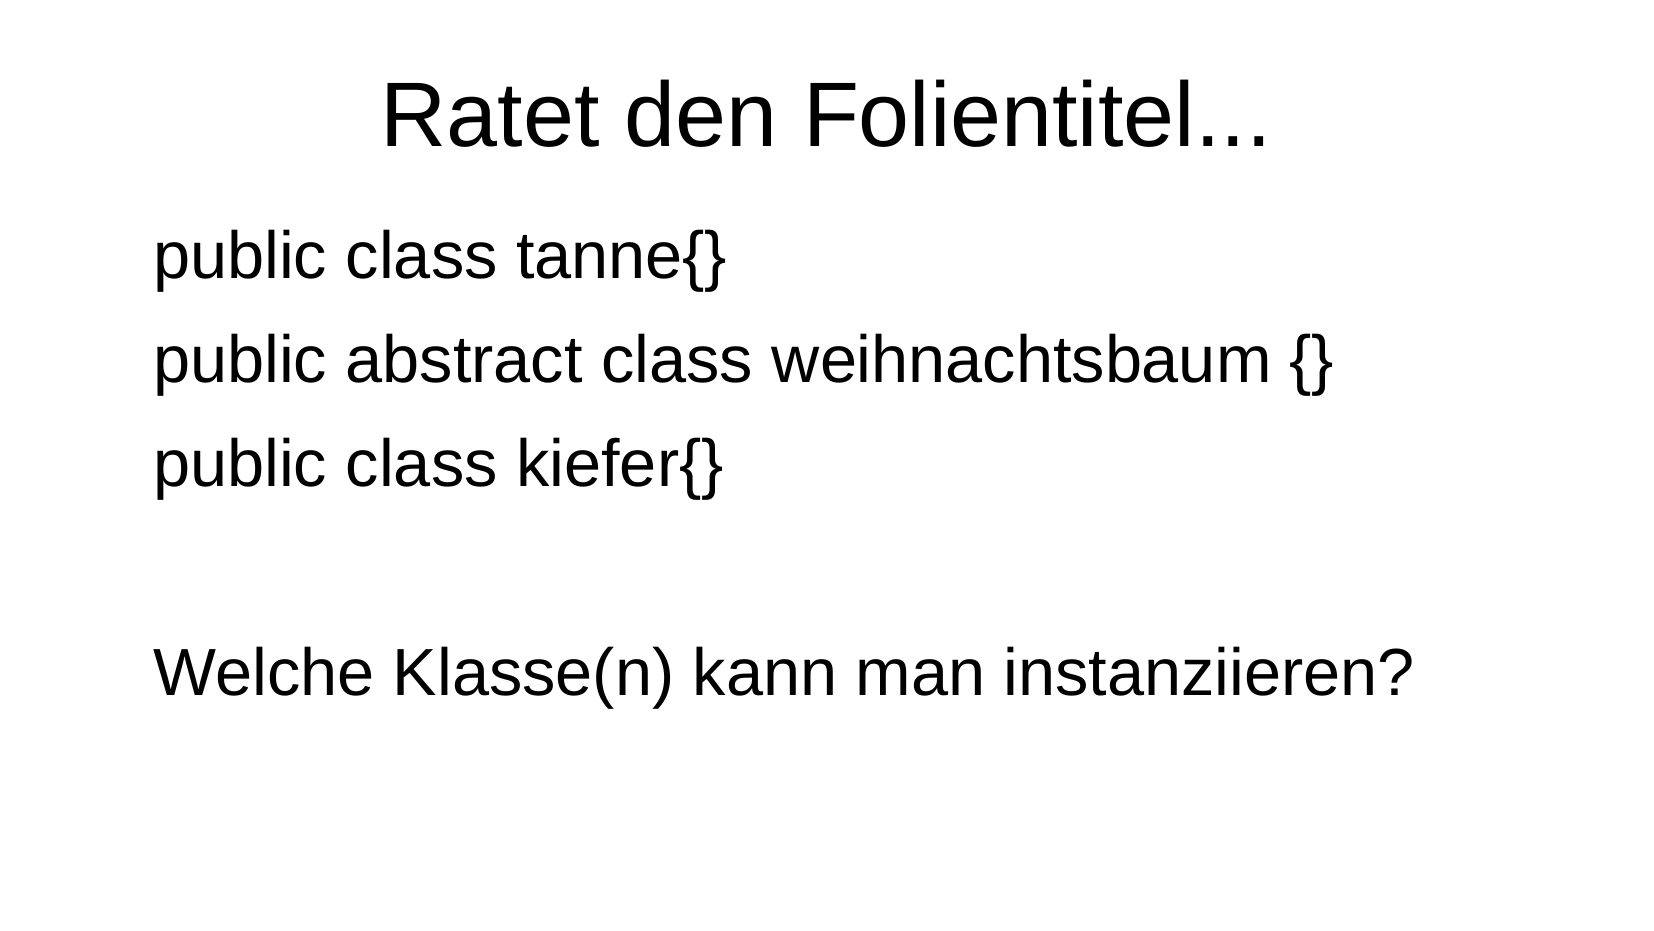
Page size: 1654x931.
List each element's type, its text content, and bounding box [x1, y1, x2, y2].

title Ratet den Folientitel... [82, 37, 1571, 193]
list public class tanne{} public abstract class weihnachtsbaum {} public class kiefer{} Welche Klasse(n) kann man instanziieren? [82, 217, 1571, 758]
